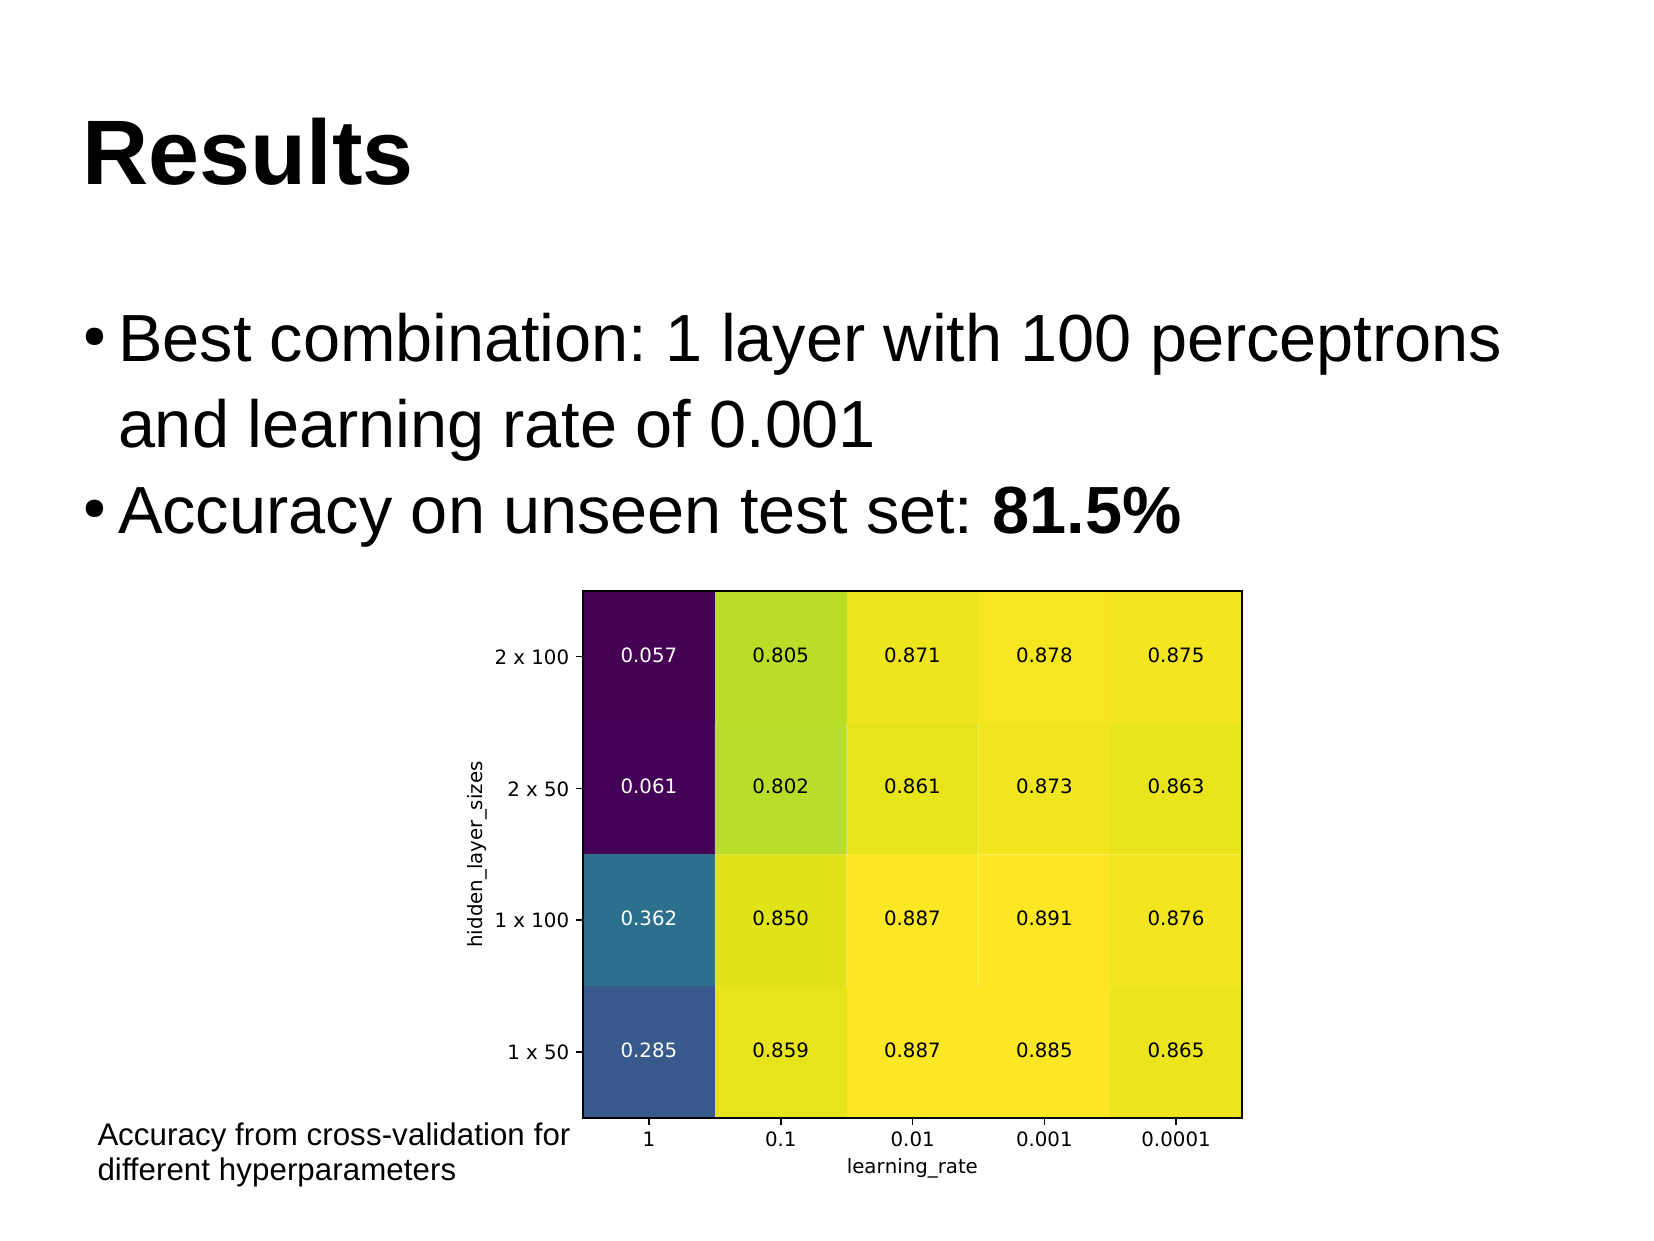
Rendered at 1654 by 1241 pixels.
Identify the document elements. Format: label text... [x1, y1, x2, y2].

title Results [82, 49, 1571, 257]
text_box Accuracy from cross-validation for different hyperparameters [82, 1110, 638, 1217]
subtitle Best combination: 1 layer with 100 perceptrons and learning rate of 0.001 Accuracy on unseen test set: 81.5% [82, 290, 1619, 1010]
picture [444, 1010, 1359, 1194]
